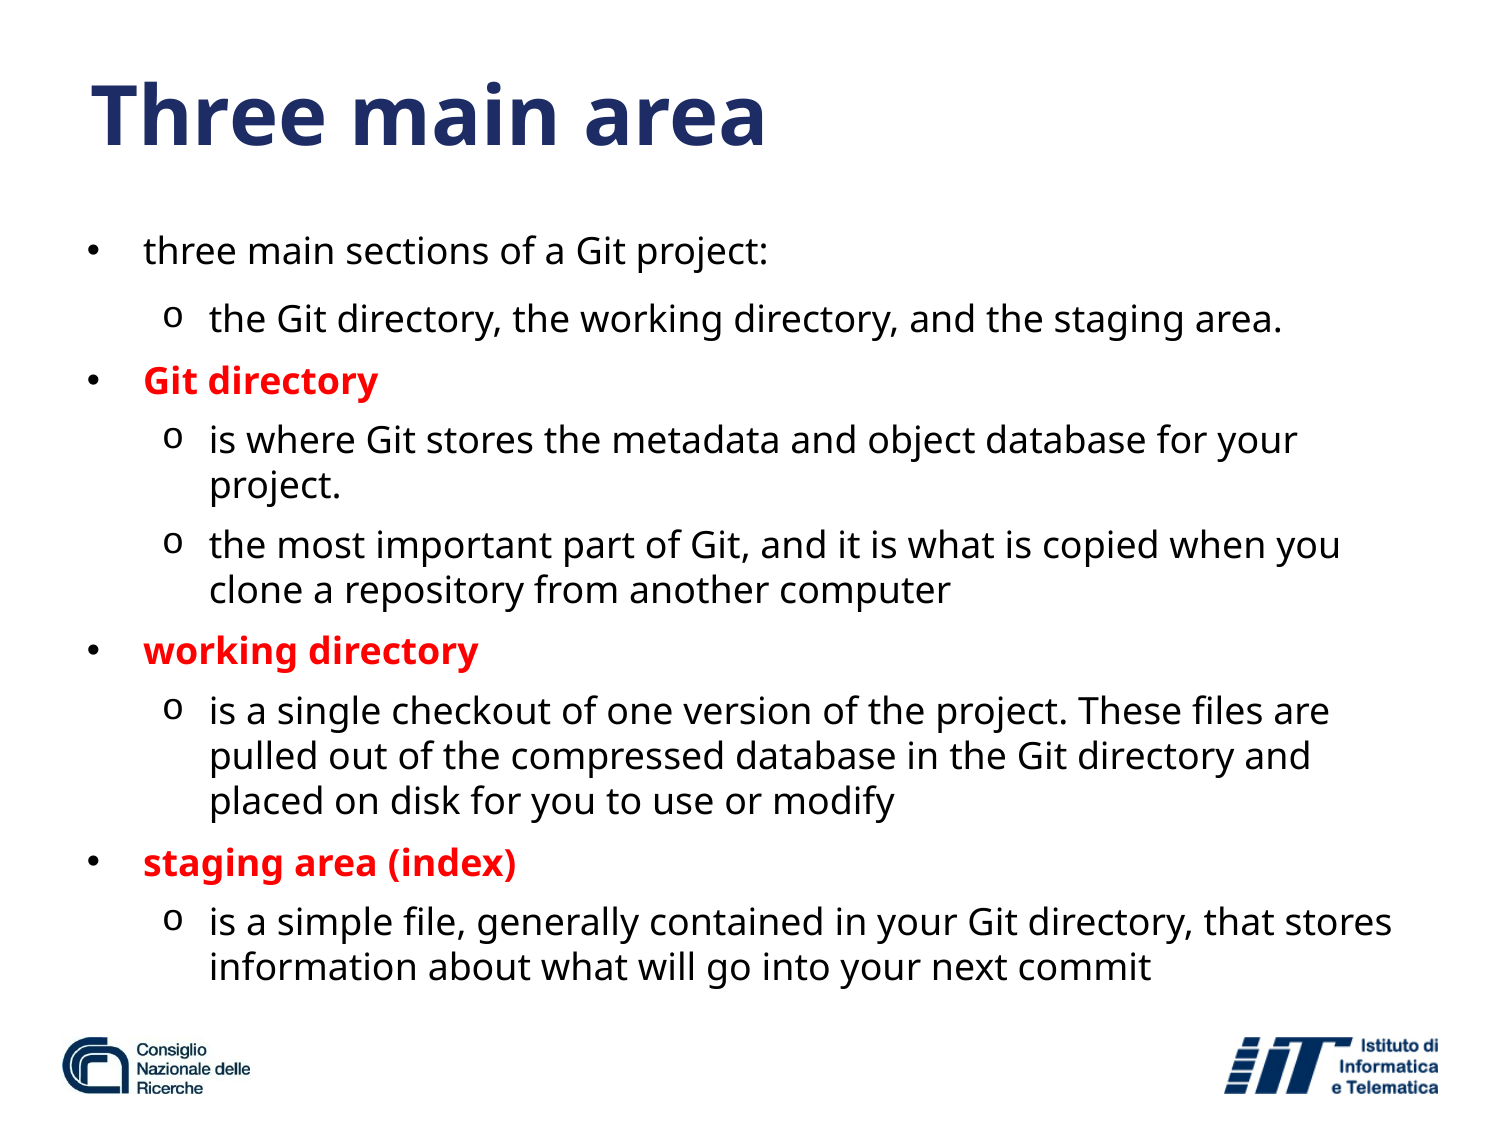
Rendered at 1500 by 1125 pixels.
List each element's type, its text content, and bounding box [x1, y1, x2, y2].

picture [62, 1037, 250, 1094]
picture [1224, 1037, 1438, 1094]
title Three main area [74, 45, 1449, 180]
list three main sections of a Git project: the Git directory, the working directory, and the staging area. Git directory is where Git stores the metadata and object database for your project. the most important part of Git, and it is what is copied when you clone a repository from another computer working directory is a single checkout of one version of the project. These files are pulled out of the compressed database in the Git directory and placed on disk for you to use or modify staging area (index) is a simple file, generally contained in your Git directory, that stores information about what will go into your next commit [71, 228, 1422, 1022]
